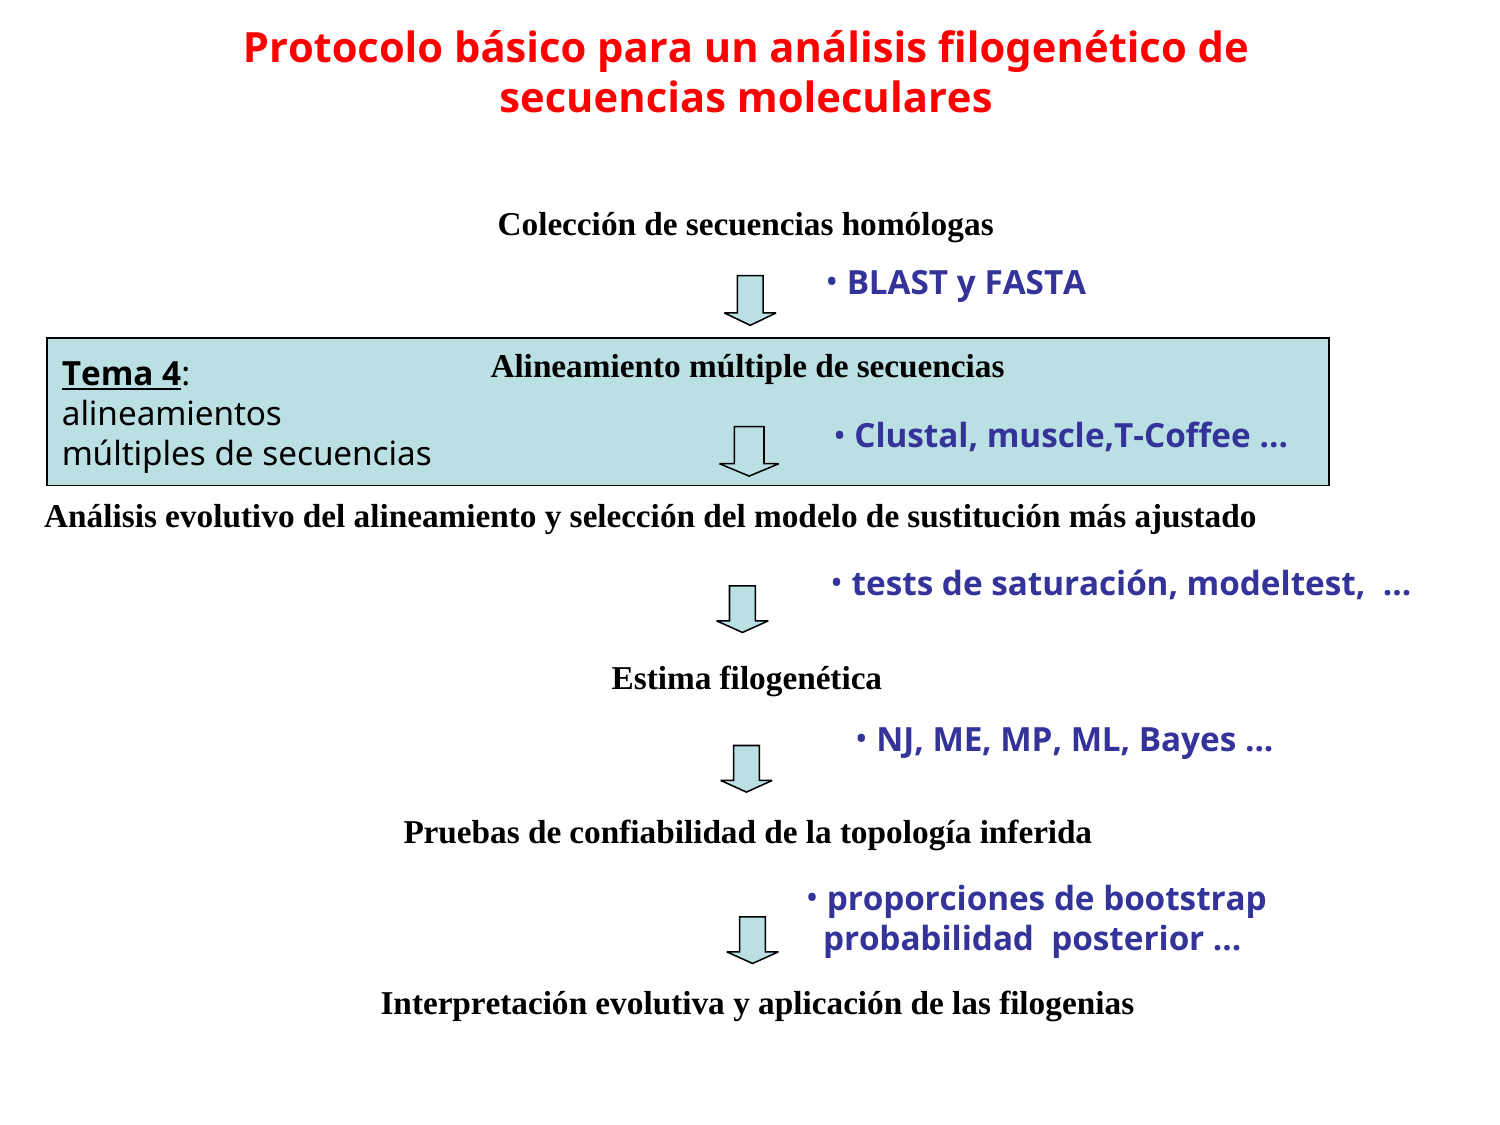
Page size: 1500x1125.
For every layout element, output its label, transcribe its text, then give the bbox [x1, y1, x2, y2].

text_box [726, 916, 779, 964]
text_box [720, 745, 773, 793]
text_box Alineamiento múltiple de secuencias [123, 336, 1373, 392]
text_box Tema 4: alineamientos múltiples de secuencias [47, 338, 1329, 486]
text_box tests de saturación, modeltest, ... [815, 554, 1436, 610]
text_box Interpretación evolutiva y aplicación de las filogenias [365, 973, 1151, 1030]
text_box Colección de secuencias homólogas [482, 194, 1010, 250]
text_box Protocolo básico para un análisis filogenético de secuencias moleculares [192, 13, 1300, 129]
text_box [716, 585, 769, 633]
text_box proporciones de bootstrap probabilidad posterior ... [790, 869, 1292, 965]
text_box [724, 275, 777, 326]
text_box Clustal, muscle,T-Coffee ... [818, 406, 1313, 463]
text_box [719, 426, 779, 477]
text_box BLAST y FASTA [810, 253, 1102, 309]
text_box NJ, ME, MP, ML, Bayes ... [840, 710, 1298, 766]
text_box Análisis evolutivo del alineamiento y selección del modelo de sustitución más ajustado [29, 486, 1465, 543]
text_box Estima filogenética [596, 648, 898, 705]
text_box Pruebas de confiabilidad de la topología inferida [388, 802, 1109, 898]
